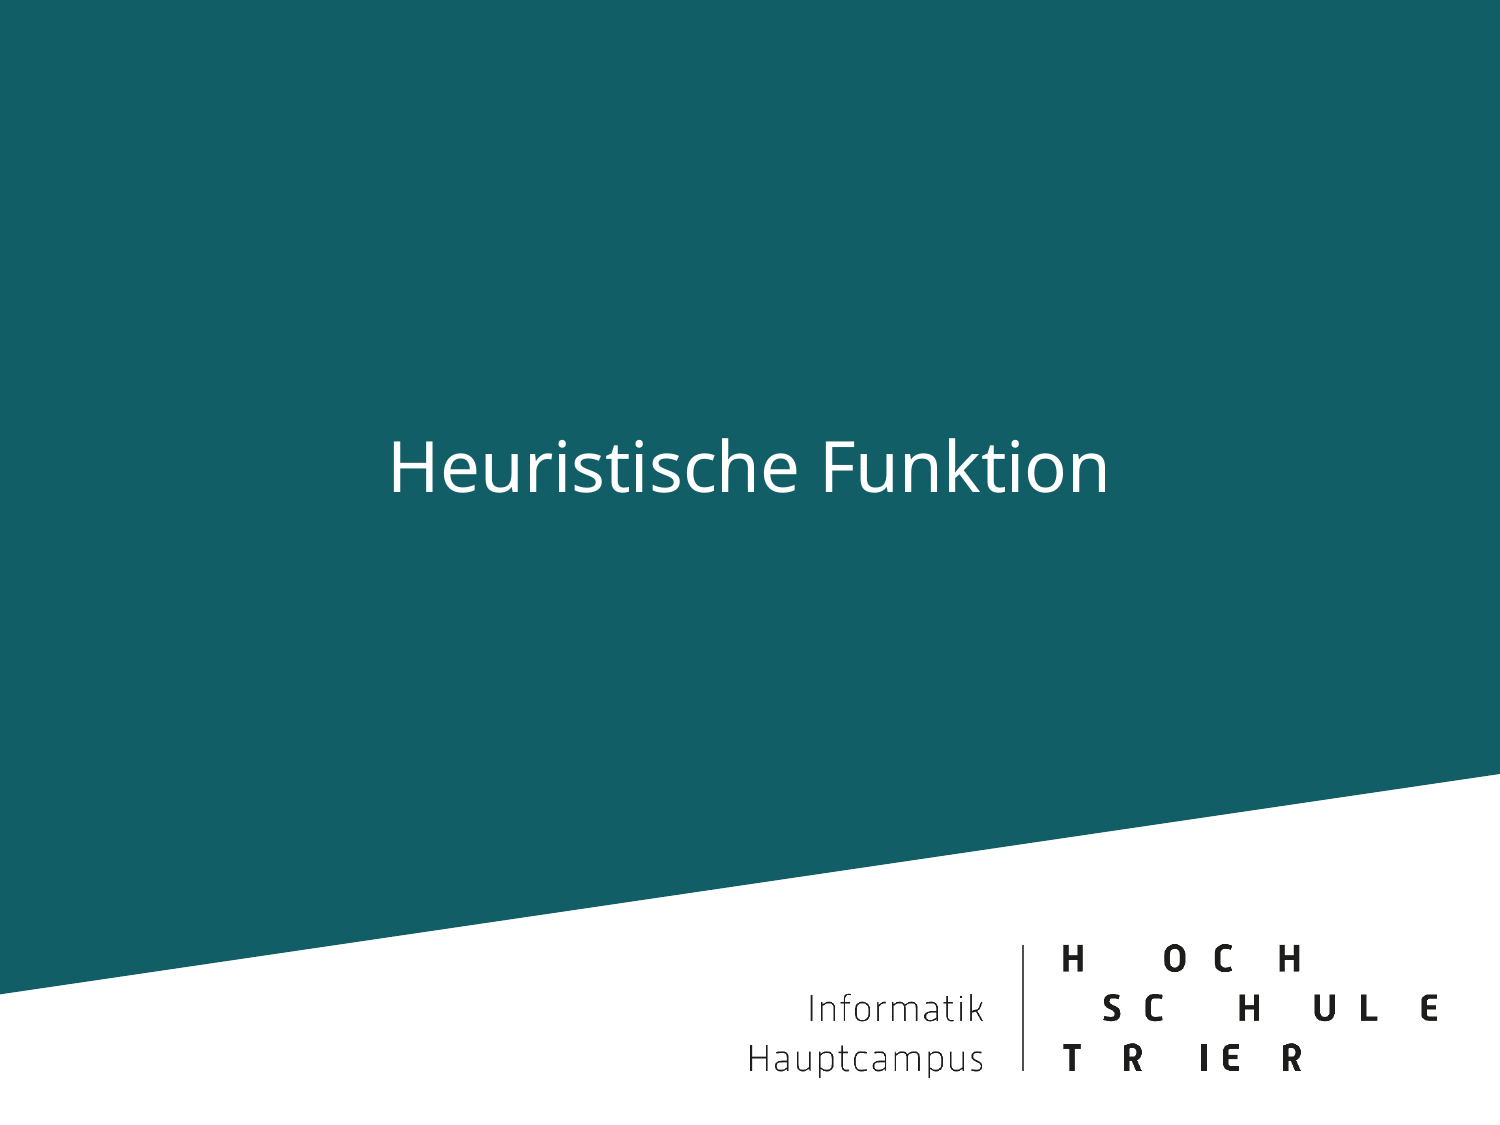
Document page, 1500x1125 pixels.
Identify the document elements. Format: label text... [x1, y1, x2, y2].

picture [750, 944, 1437, 1078]
list Heuristische Funktion [319, 414, 1181, 541]
